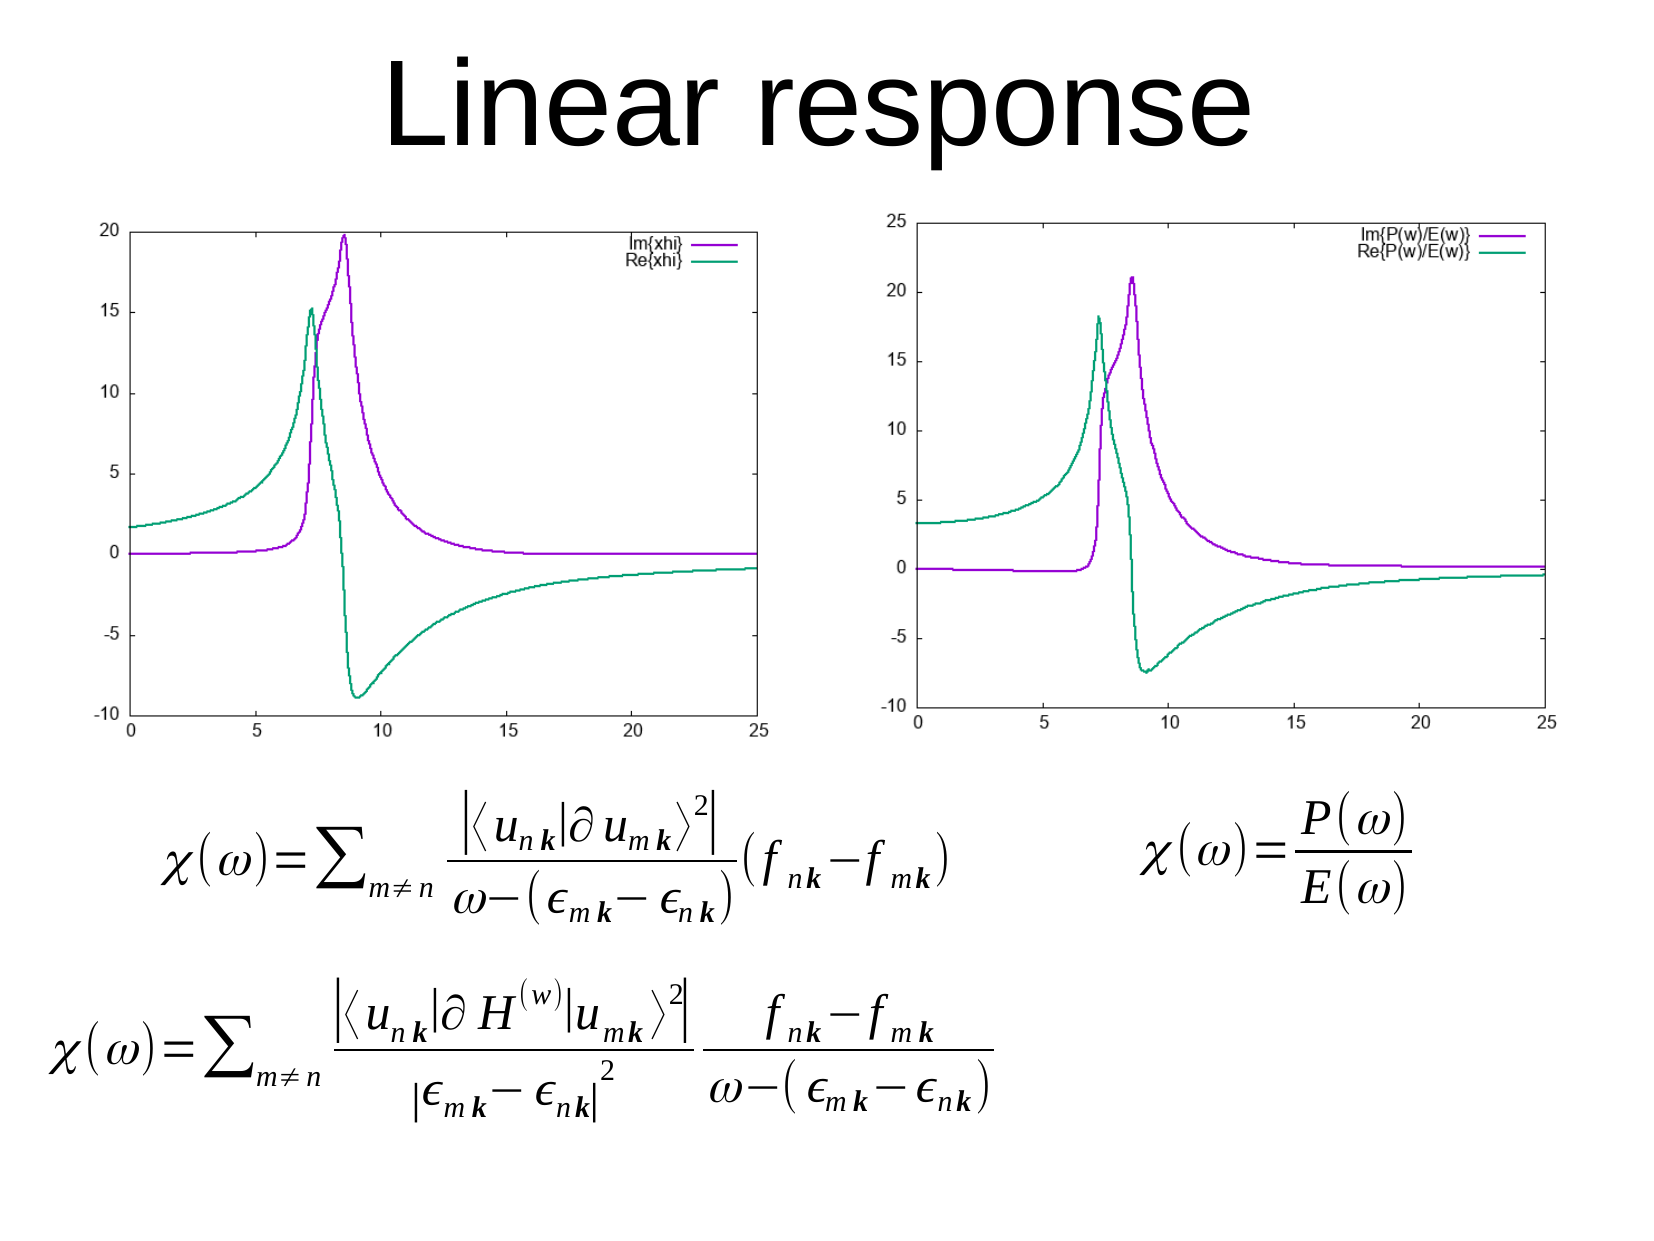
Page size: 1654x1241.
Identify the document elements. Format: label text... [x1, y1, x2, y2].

title Linear response [75, 0, 1564, 207]
picture [862, 206, 1576, 742]
chart [1129, 787, 1426, 917]
chart [37, 976, 1008, 1126]
picture [75, 215, 788, 751]
chart [150, 787, 964, 931]
